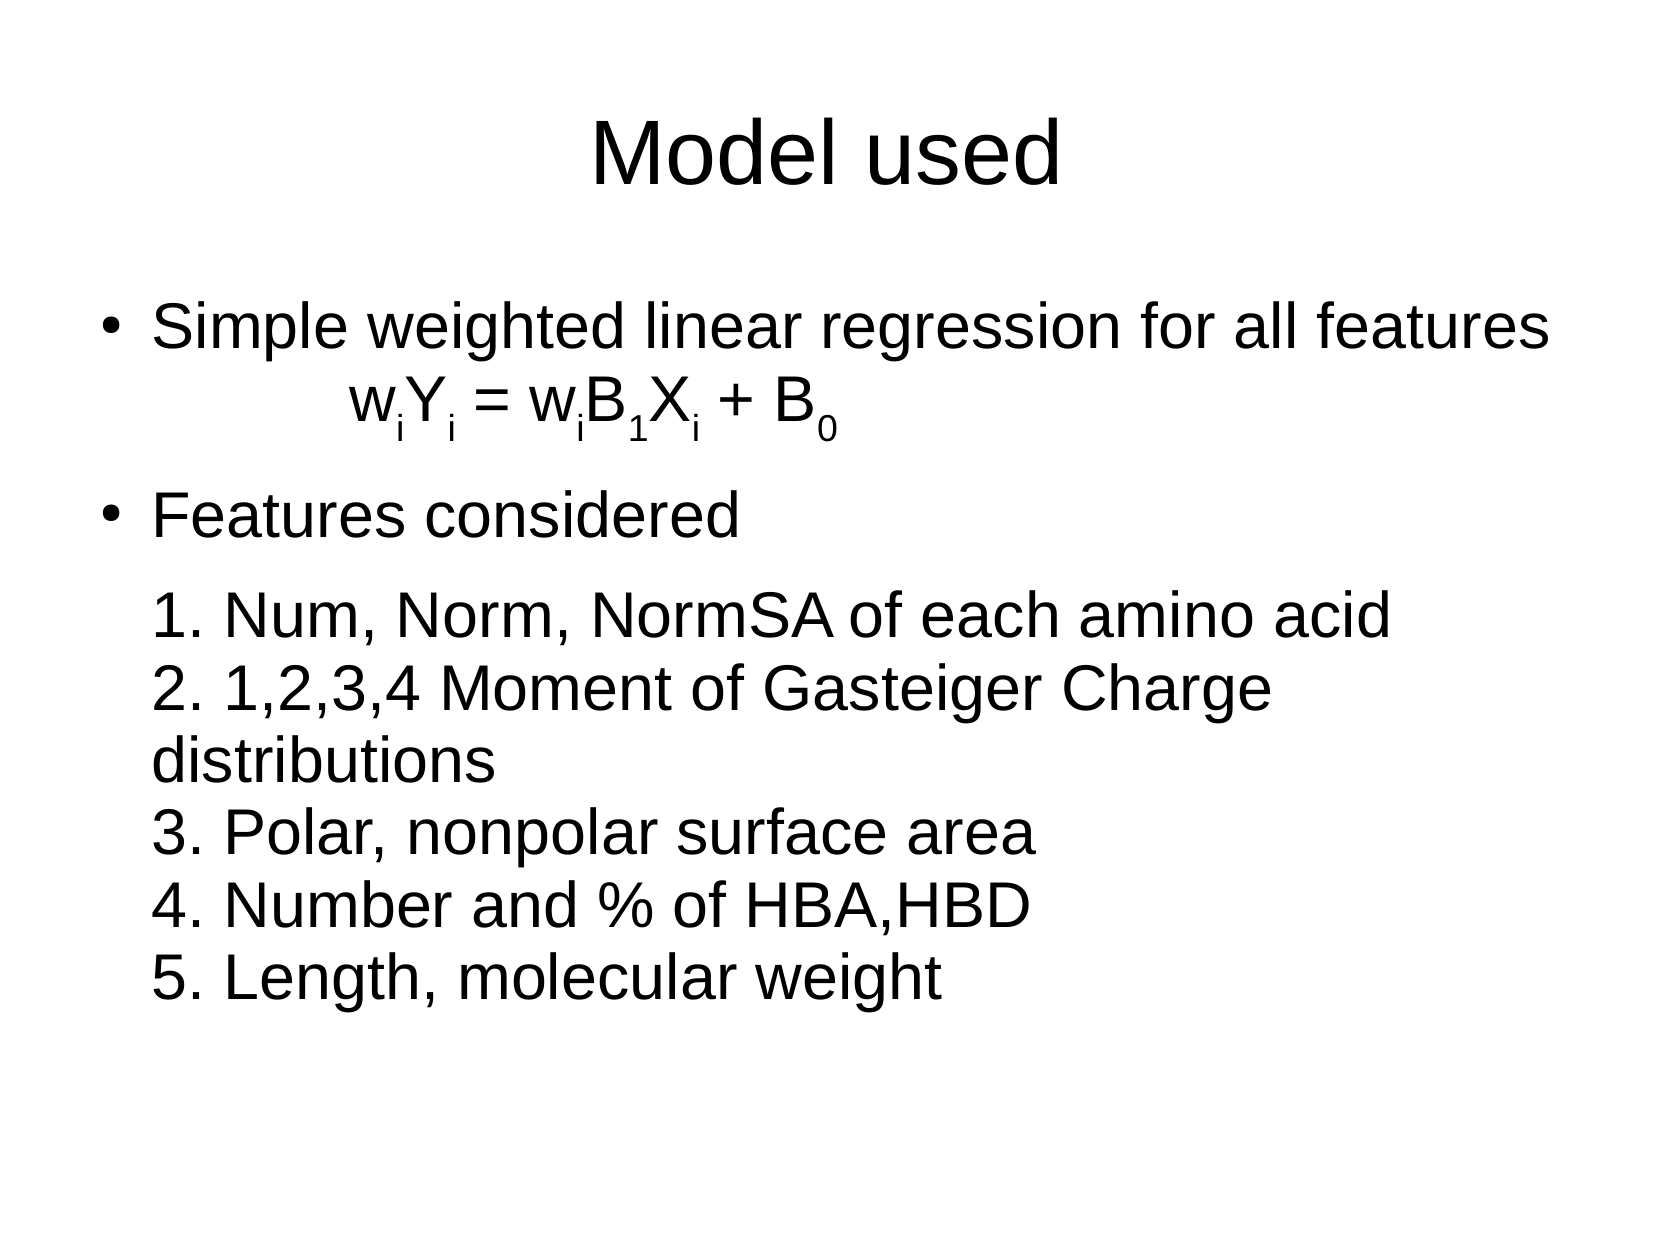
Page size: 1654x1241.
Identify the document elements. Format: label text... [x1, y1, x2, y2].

list Simple weighted linear regression for all features wiYi = wiB1Xi + B0 Features considered 1. Num, Norm, NormSA of each amino acid 2. 1,2,3,4 Moment of Gasteiger Charge distributions 3. Polar, nonpolar surface area 4. Number and % of HBA,HBD 5. Length, molecular weight [82, 290, 1571, 1096]
title Model used [82, 49, 1571, 257]
